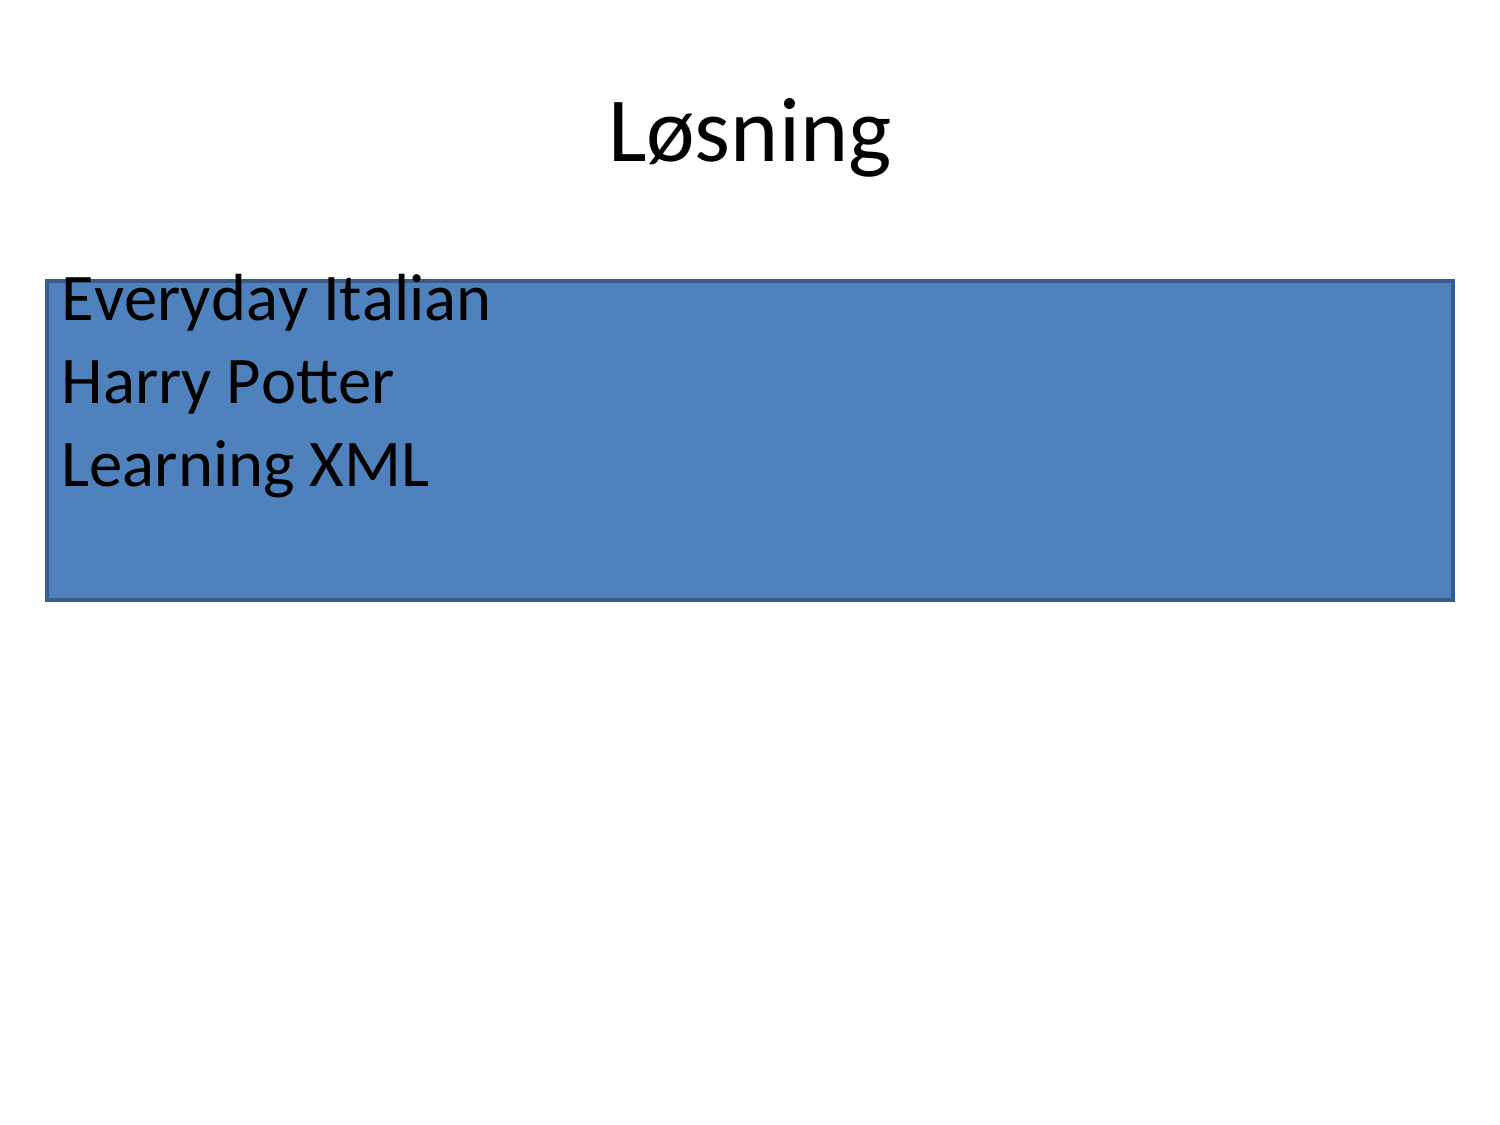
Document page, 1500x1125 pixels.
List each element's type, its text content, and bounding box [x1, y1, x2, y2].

list Everyday Italian Harry Potter Learning XML [46, 262, 1465, 1006]
title Løsning [75, 45, 1426, 233]
